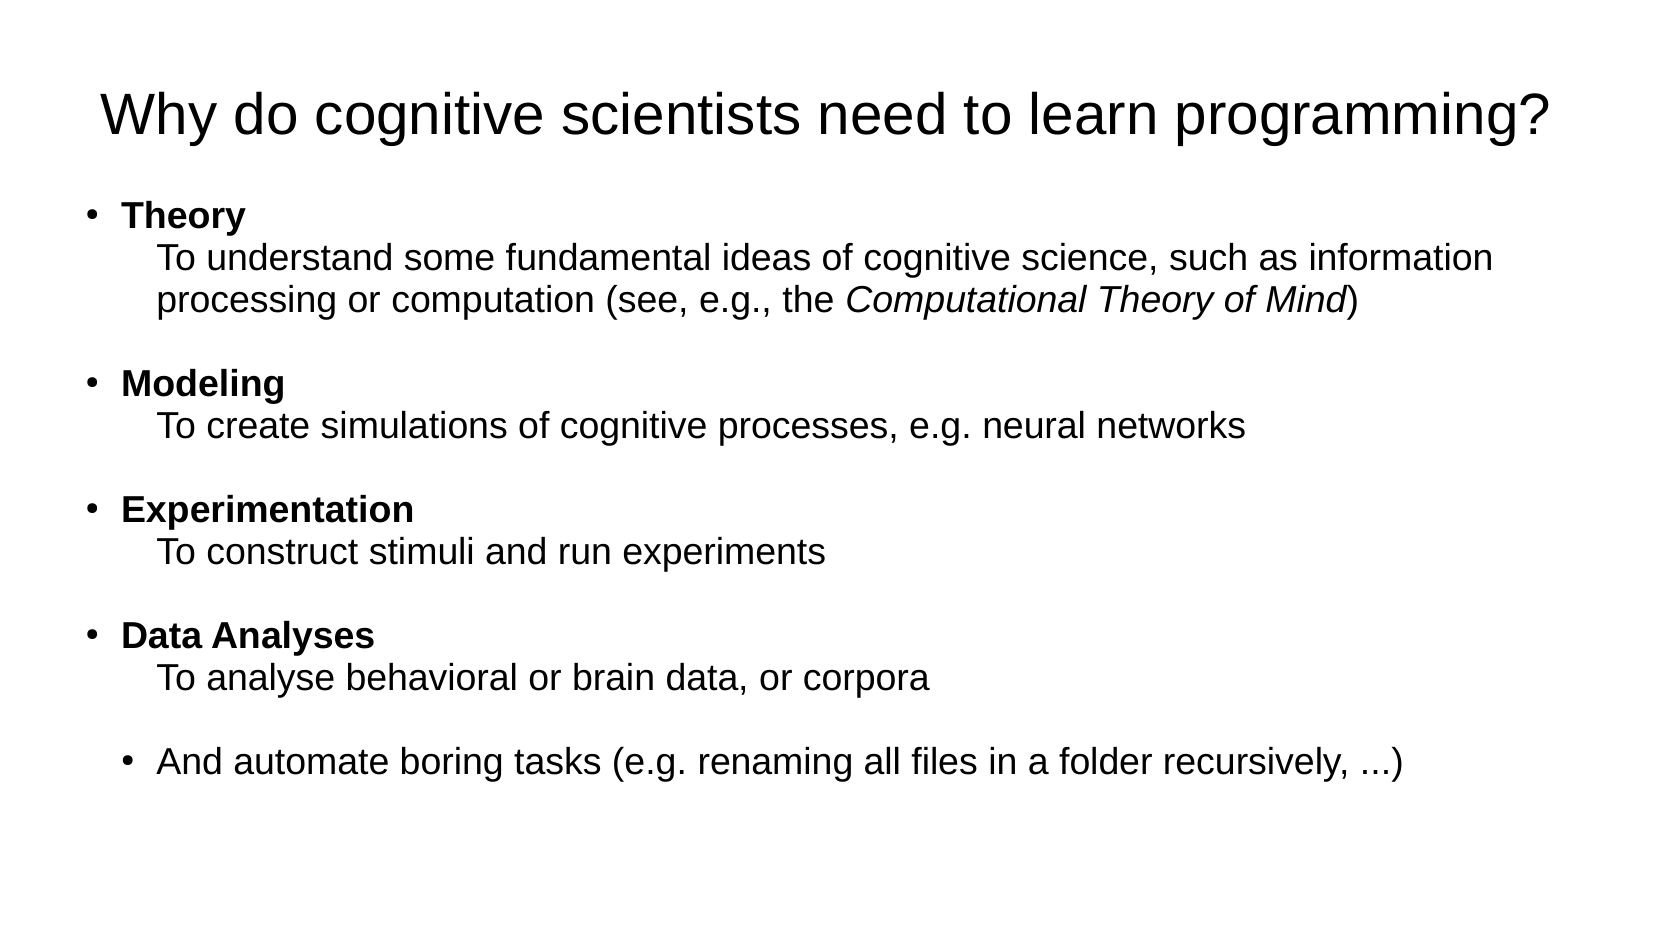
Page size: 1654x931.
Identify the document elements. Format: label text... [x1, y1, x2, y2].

title Why do cognitive scientists need to learn programming? [82, 36, 1571, 187]
text_box Theory To understand some fundamental ideas of cognitive science, such as information processing or computation (see, e.g., the Computational Theory of Mind) Modeling To create simulations of cognitive processes, e.g. neural networks Experimentation To construct stimuli and run experiments Data Analyses To analyse behavioral or brain data, or corpora And automate boring tasks (e.g. renaming all files in a folder recursively, ...) [70, 187, 1571, 917]
